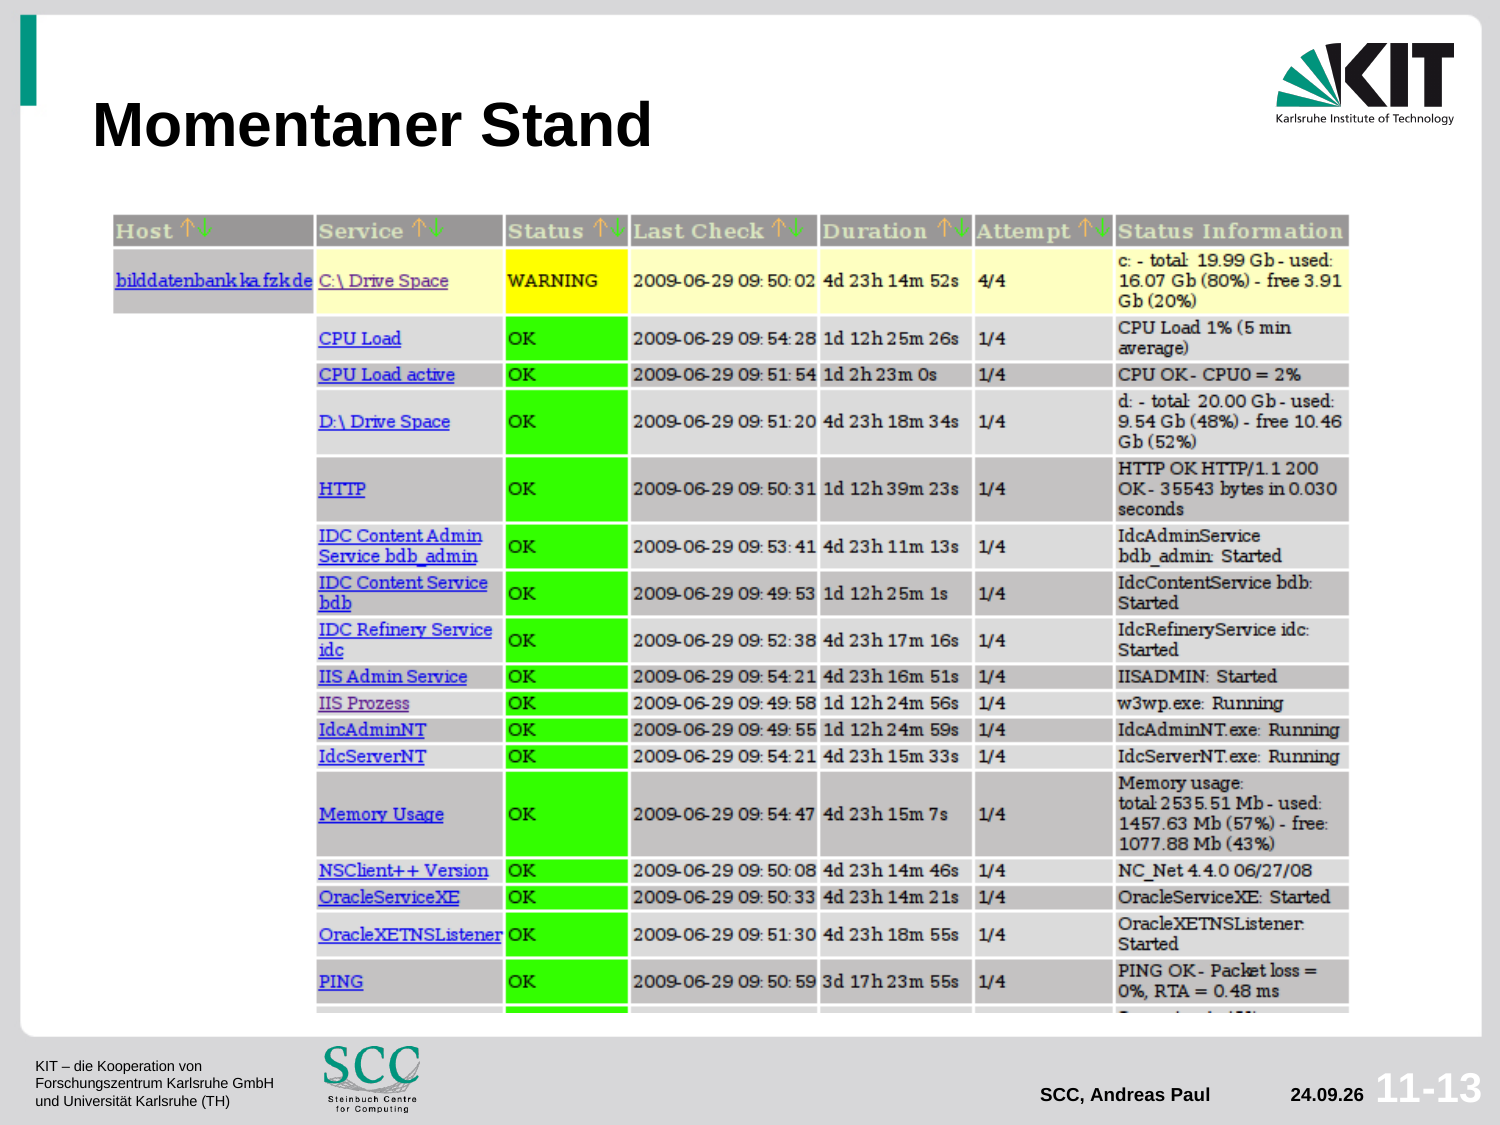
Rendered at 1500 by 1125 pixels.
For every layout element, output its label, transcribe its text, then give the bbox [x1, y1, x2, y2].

title Momentaner Stand [92, 48, 1147, 199]
picture [0, 0, 1500, 1125]
